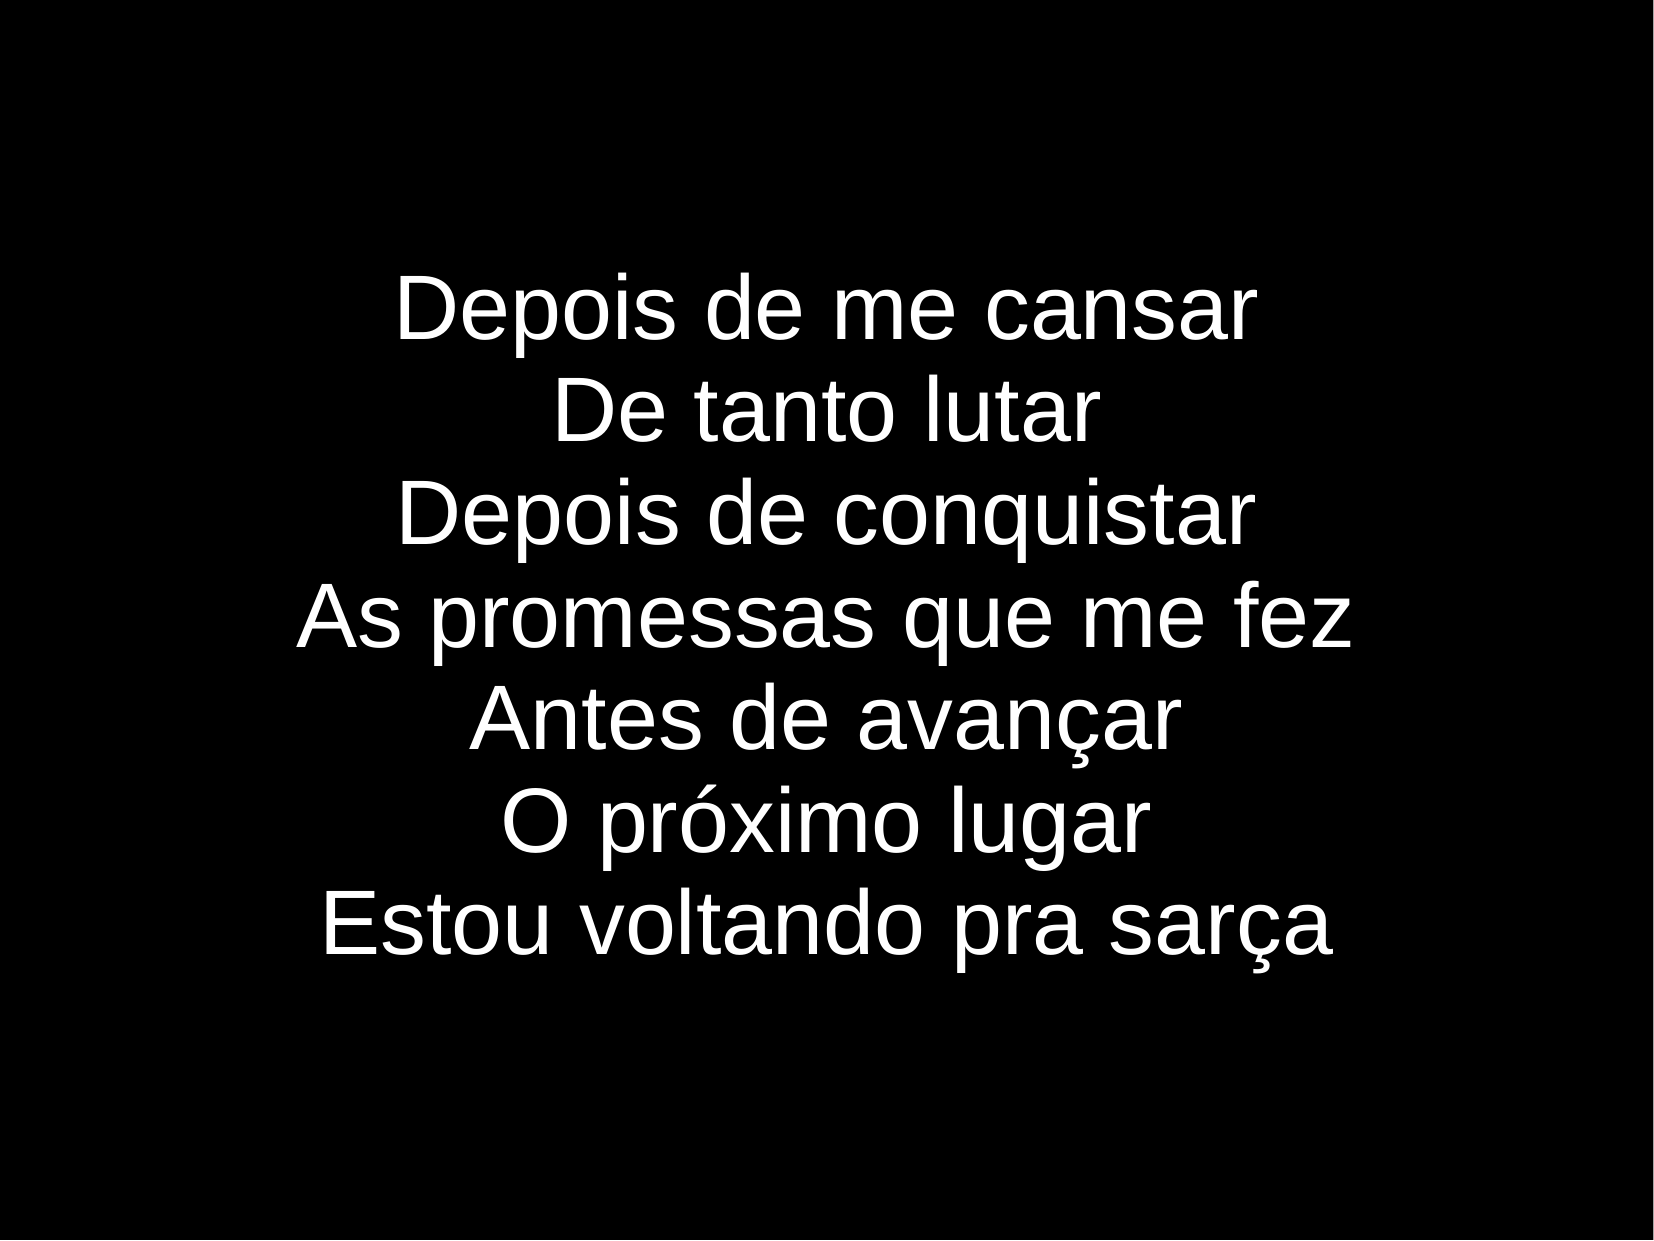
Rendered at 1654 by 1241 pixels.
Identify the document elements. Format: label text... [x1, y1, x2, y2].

subtitle Depois de me cansar De tanto lutar Depois de conquistar As promessas que me fez Antes de avançar O próximo lugar Estou voltando pra sarça [82, 49, 1571, 1182]
